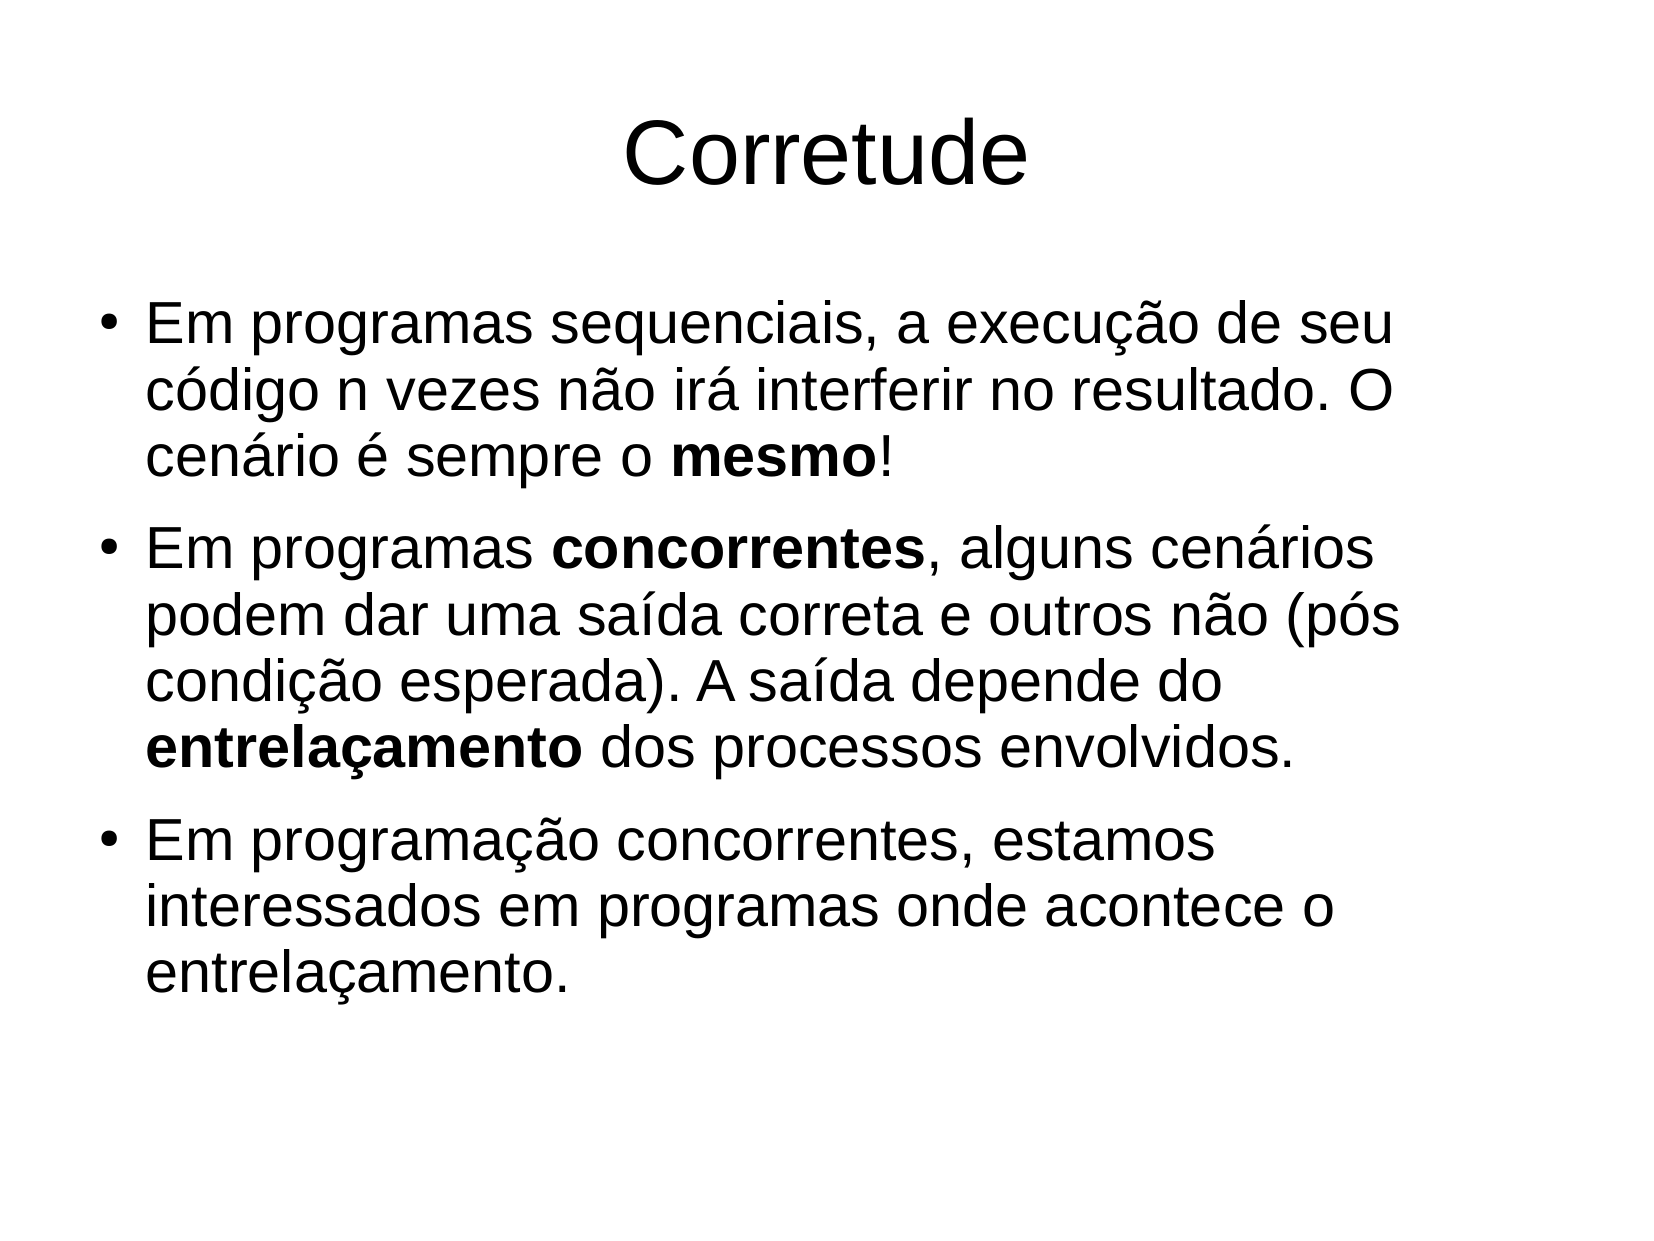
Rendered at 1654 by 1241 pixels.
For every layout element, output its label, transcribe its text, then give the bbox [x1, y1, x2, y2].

list Em programas sequenciais, a execução de seu código n vezes não irá interferir no resultado. O cenário é sempre o mesmo! Em programas concorrentes, alguns cenários podem dar uma saída correta e outros não (pós condição esperada). A saída depende do entrelaçamento dos processos envolvidos. Em programação concorrentes, estamos interessados em programas onde acontece o entrelaçamento. [82, 290, 1538, 1010]
title Corretude [82, 49, 1571, 257]
